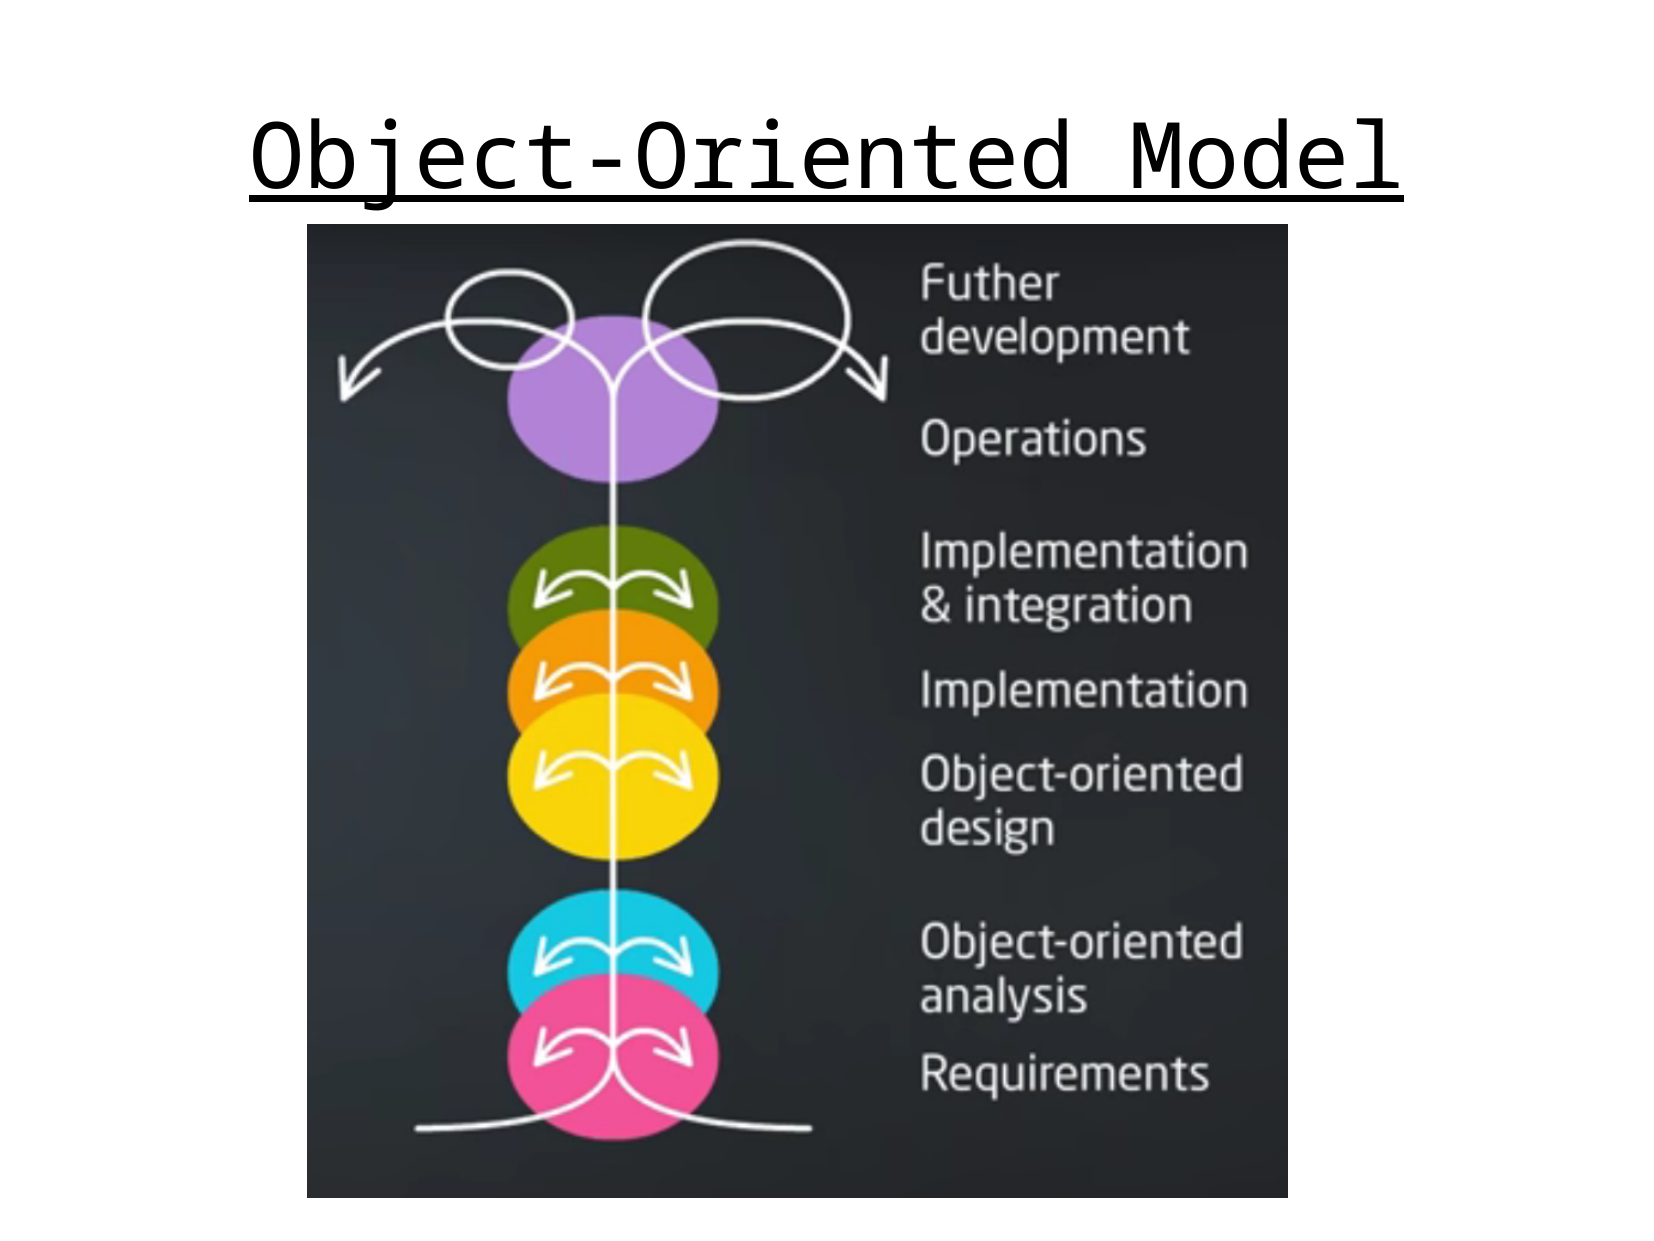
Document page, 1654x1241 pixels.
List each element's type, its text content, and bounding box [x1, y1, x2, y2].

picture [307, 224, 1288, 1198]
title Object-Oriented Model [82, 49, 1571, 257]
